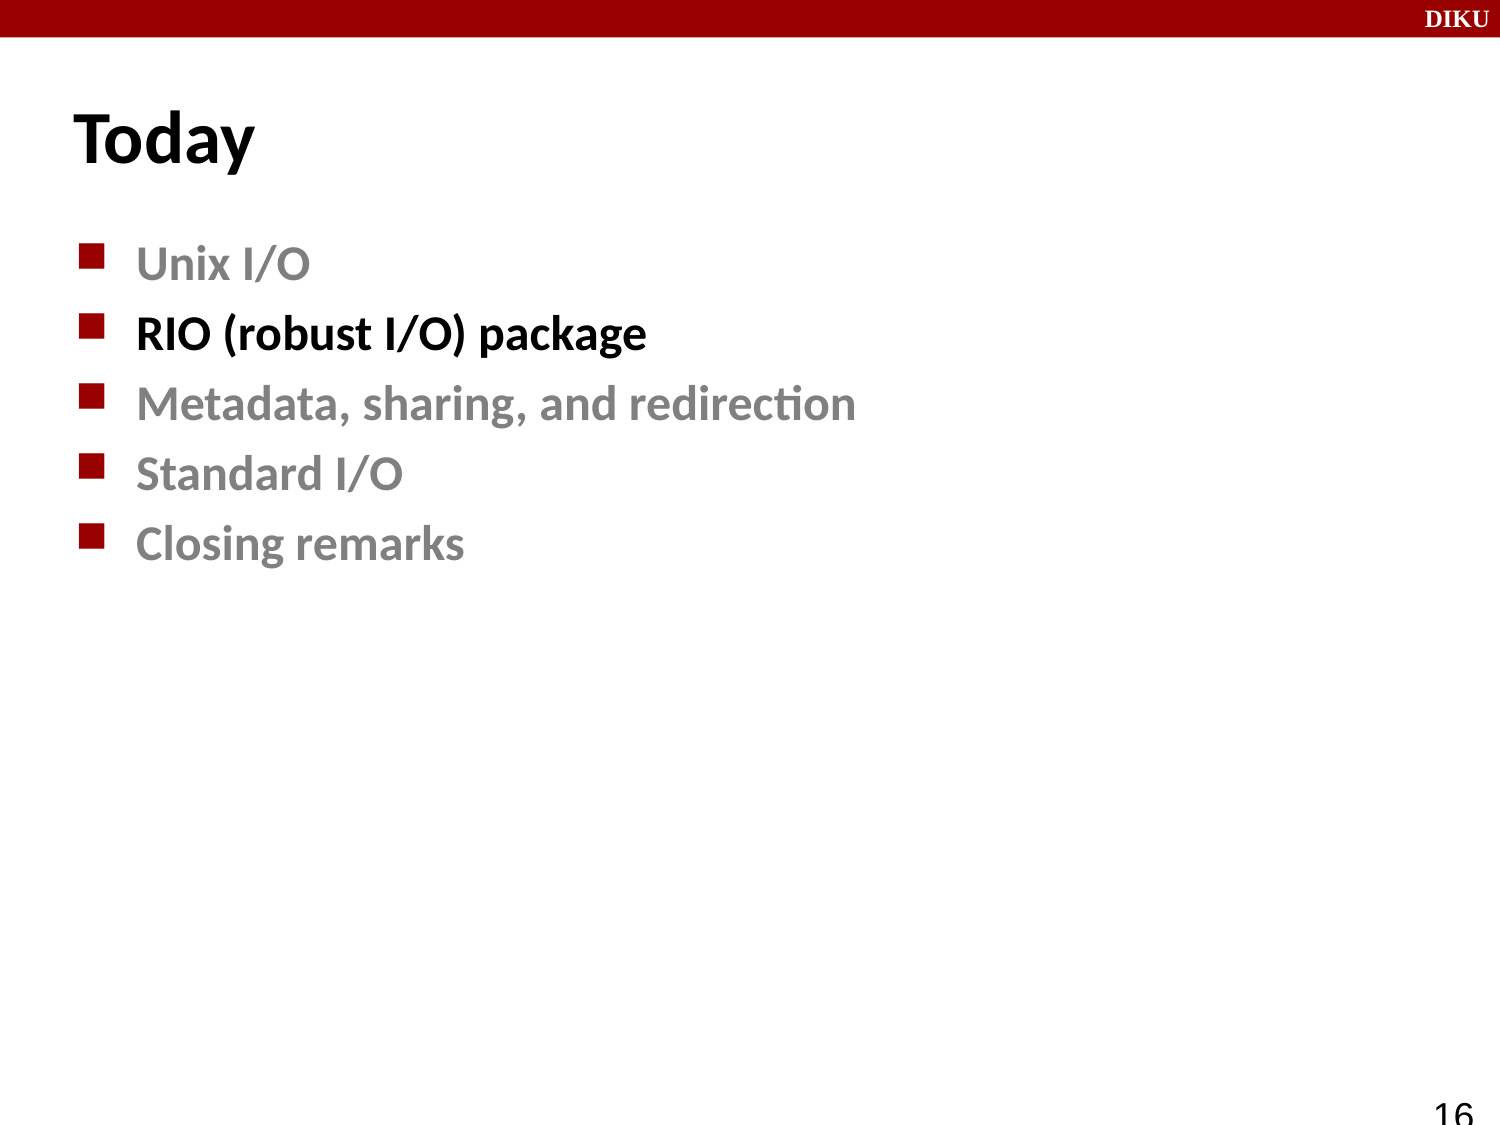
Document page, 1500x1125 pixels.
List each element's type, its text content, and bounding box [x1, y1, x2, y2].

text_box Today [58, 71, 1304, 197]
text_box Unix I/O RIO (robust I/O) package Metadata, sharing, and redirection Standard I/O Closing remarks [65, 223, 1361, 1039]
